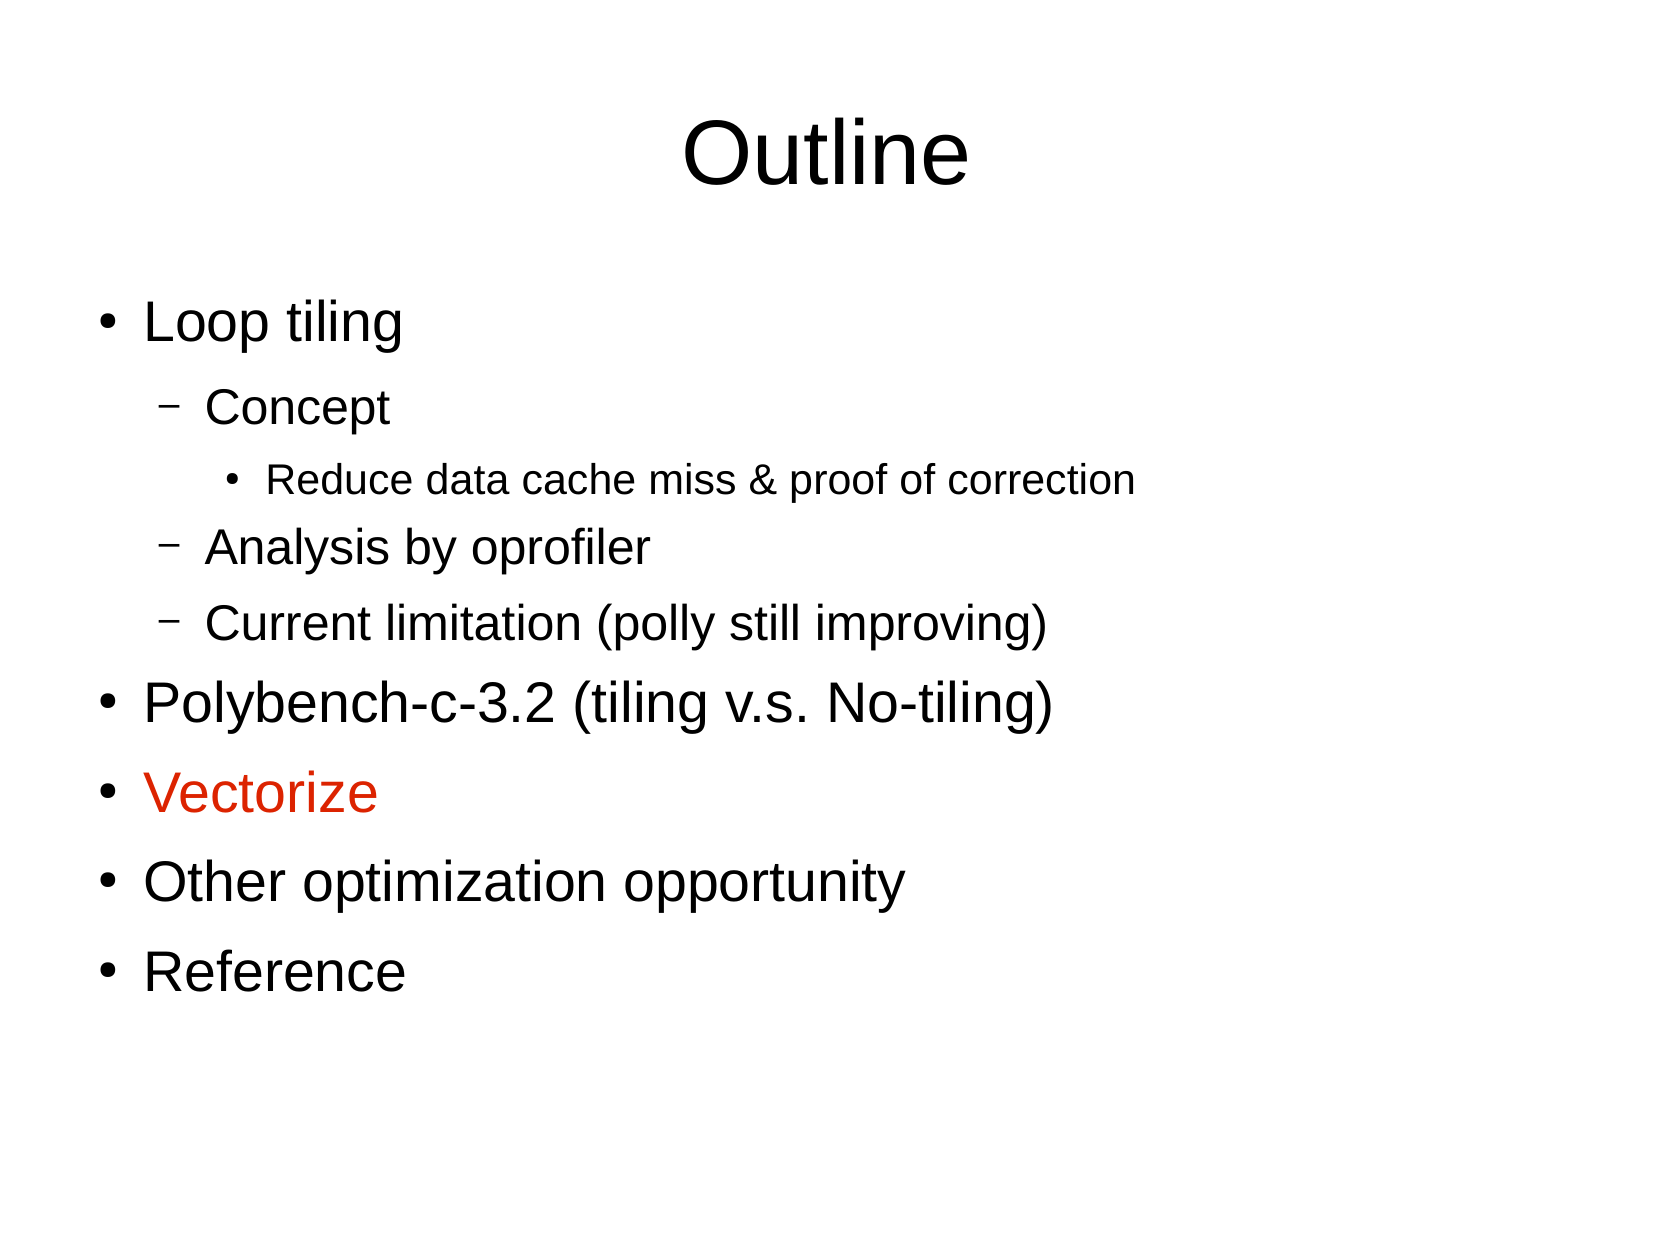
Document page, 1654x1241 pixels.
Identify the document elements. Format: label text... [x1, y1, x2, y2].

title Outline [82, 49, 1571, 257]
list Loop tiling Concept Reduce data cache miss & proof of correction Analysis by oprofiler Current limitation (polly still improving) Polybench-c-3.2 (tiling v.s. No-tiling) Vectorize Other optimization opportunity Reference [82, 290, 1538, 1010]
